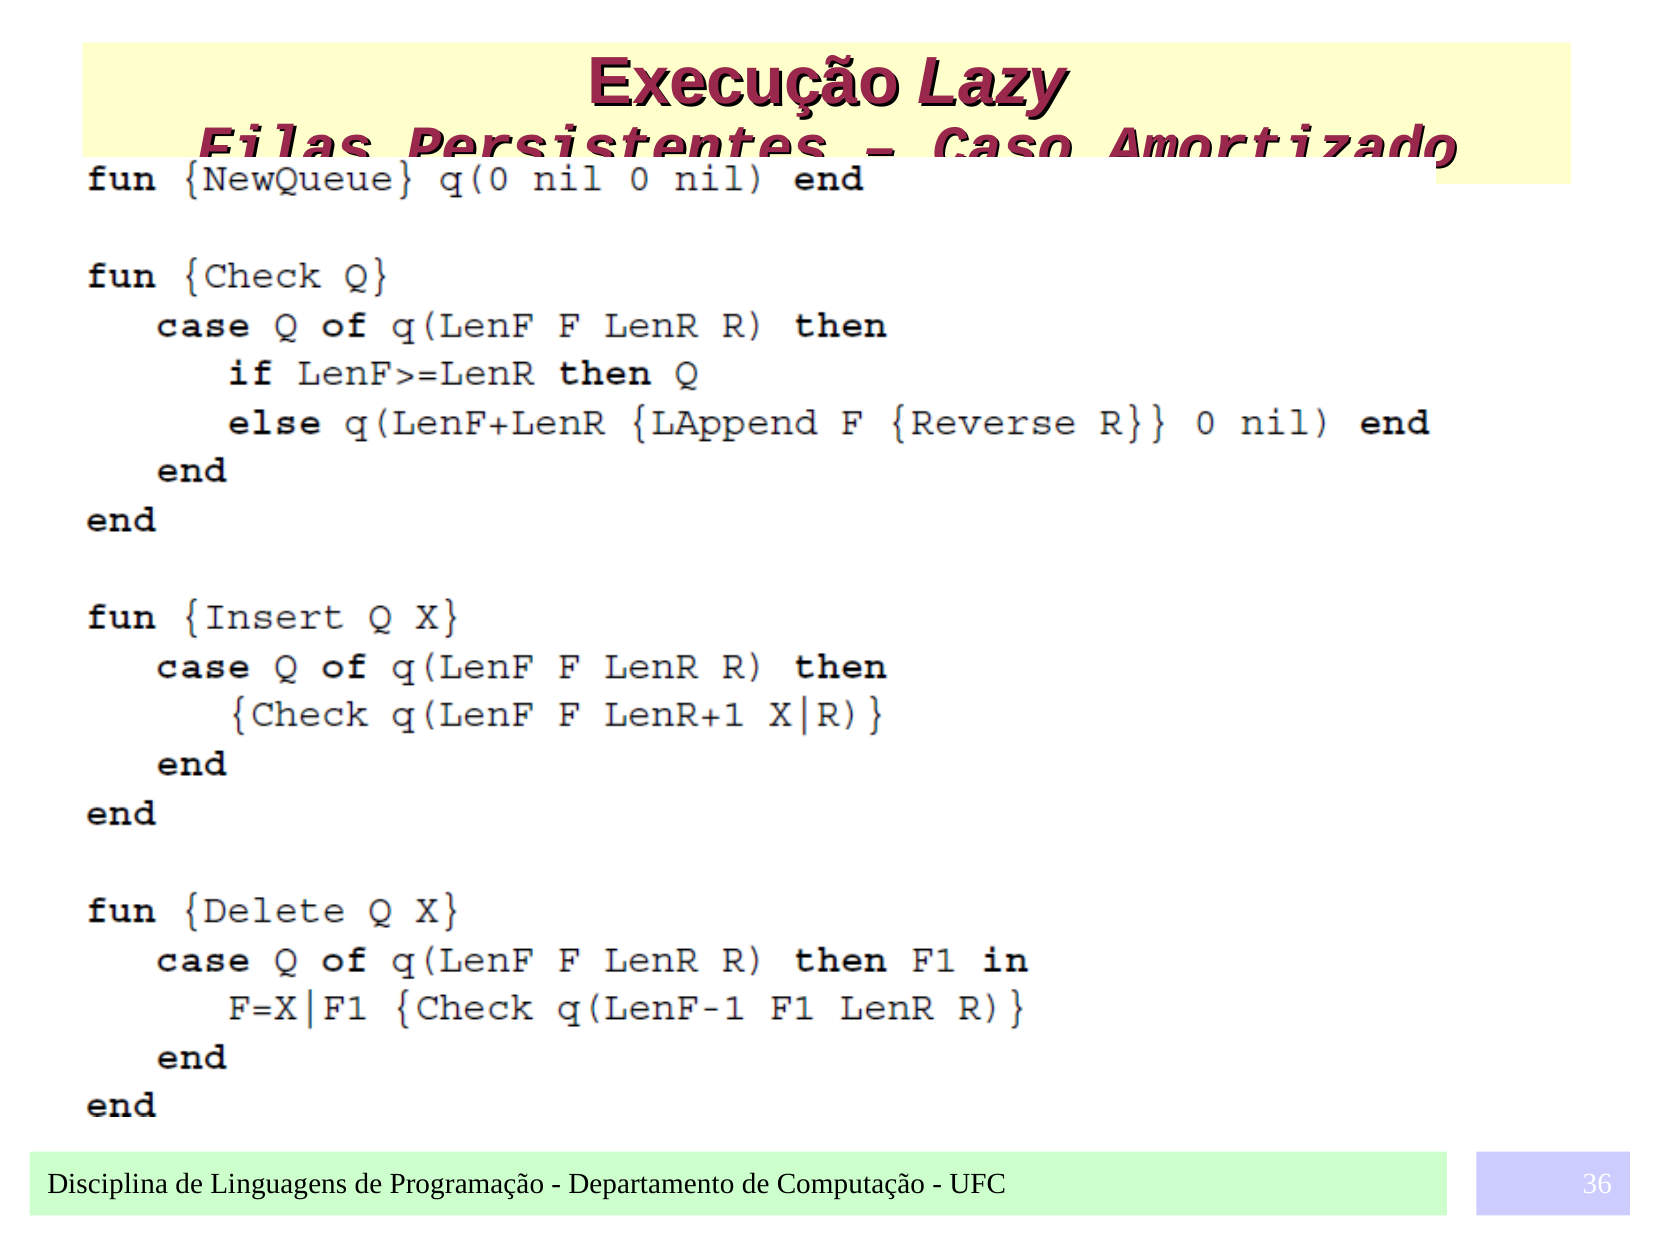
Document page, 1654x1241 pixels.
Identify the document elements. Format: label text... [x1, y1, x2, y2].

title Execução Lazy Filas Persistentes – Caso Amortizado [82, 42, 1571, 185]
picture [77, 157, 1436, 1118]
